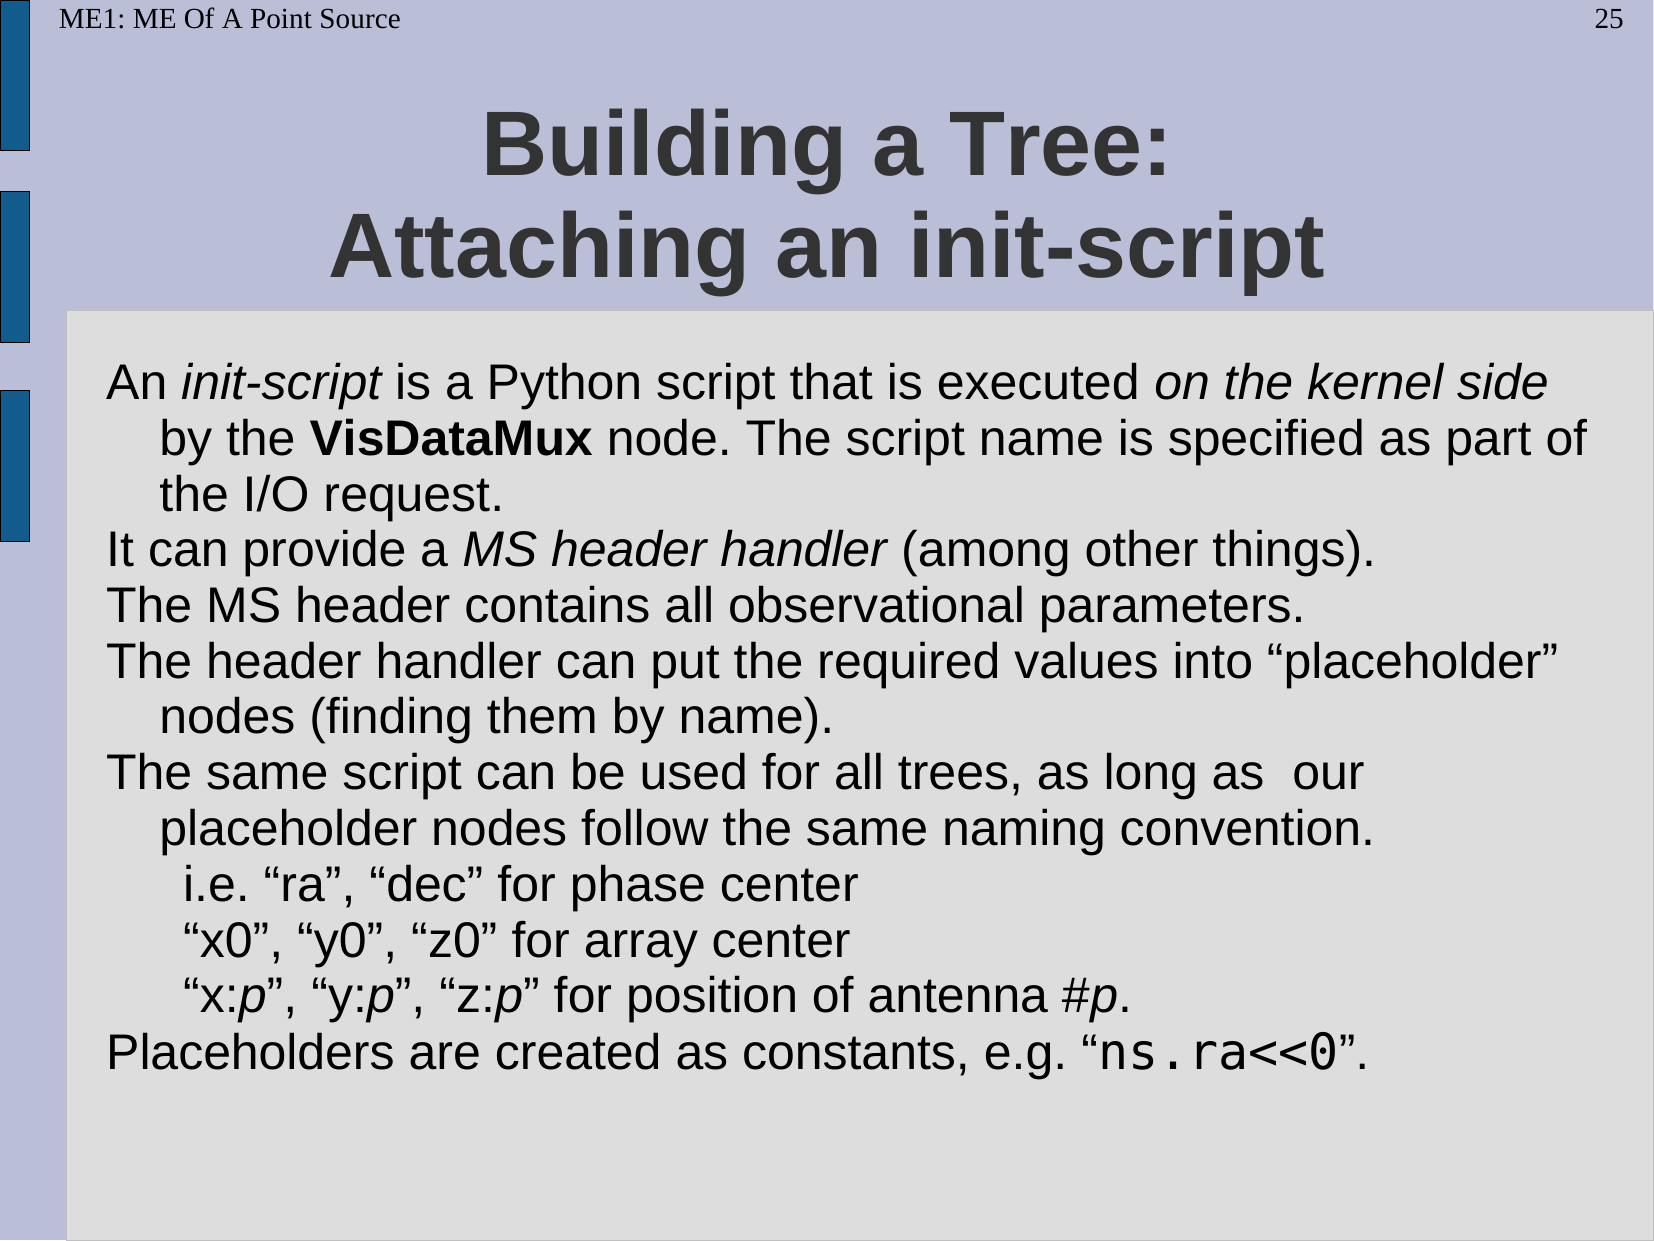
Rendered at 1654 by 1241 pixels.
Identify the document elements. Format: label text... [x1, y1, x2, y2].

title Building a Tree: Attaching an init-script [121, 87, 1534, 302]
list An init-script is a Python script that is executed on the kernel side by the VisDataMux node. The script name is specified as part of the I/O request. It can provide a MS header handler (among other things). The MS header contains all observational parameters. The header handler can put the required values into “placeholder” nodes (finding them by name). The same script can be used for all trees, as long as our placeholder nodes follow the same naming convention. i.e. “ra”, “dec” for phase center “x0”, “y0”, “z0” for array center “x:p”, “y:p”, “z:p” for position of antenna #p. Placeholders are created as constants, e.g. “ns.ra<<0”. [88, 354, 1595, 1136]
